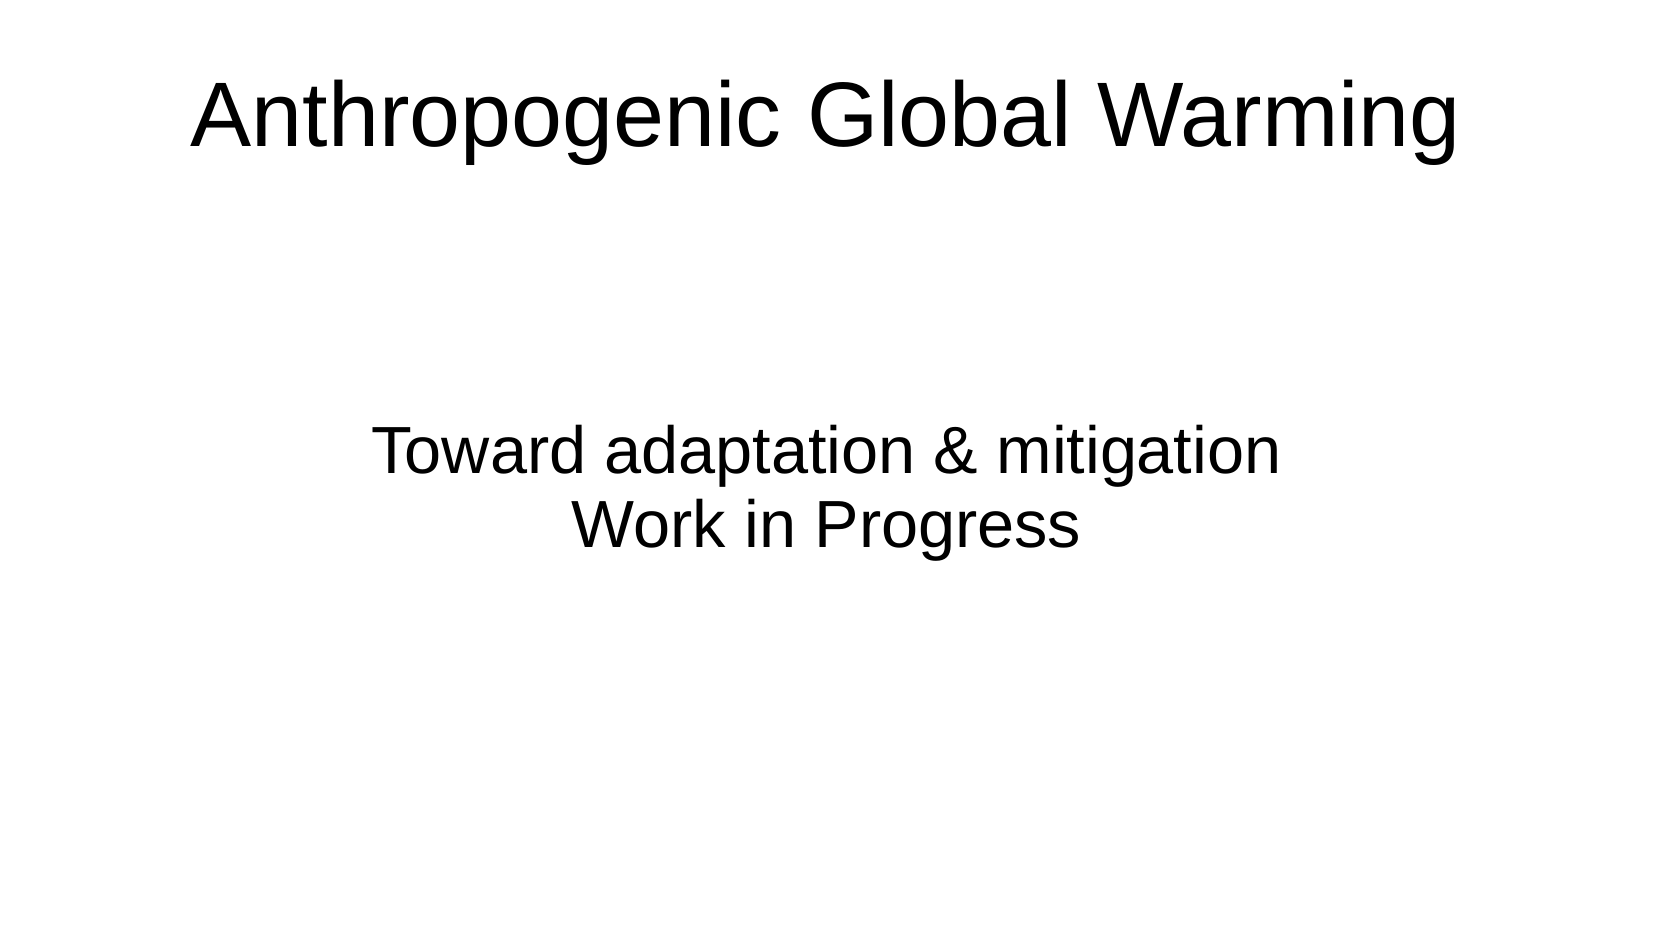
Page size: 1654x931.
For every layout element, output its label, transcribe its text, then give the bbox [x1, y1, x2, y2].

subtitle Toward adaptation & mitigation Work in Progress [82, 217, 1571, 758]
title Anthropogenic Global Warming [82, 37, 1571, 193]
